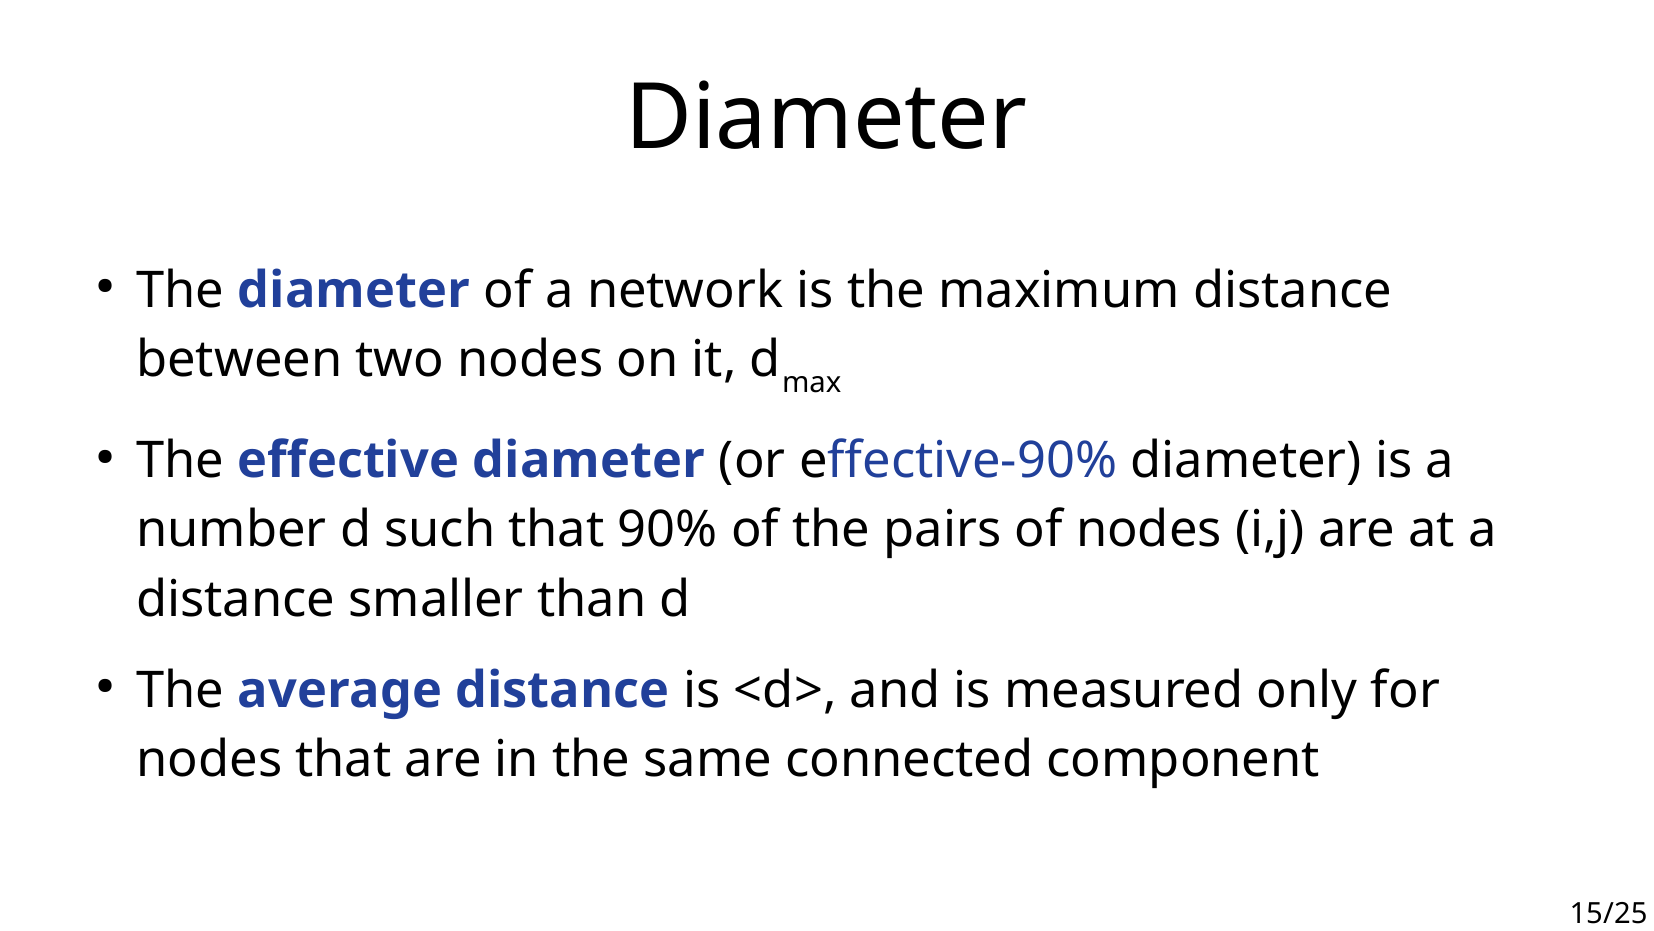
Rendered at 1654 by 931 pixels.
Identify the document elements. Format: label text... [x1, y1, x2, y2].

list The diameter of a network is the maximum distance between two nodes on it, dmax The effective diameter (or effective-90% diameter) is a number d such that 90% of the pairs of nodes (i,j) are at a distance smaller than d The average distance is <d>, and is measured only for nodes that are in the same connected component [82, 253, 1571, 793]
title Diameter [82, 1, 1571, 226]
